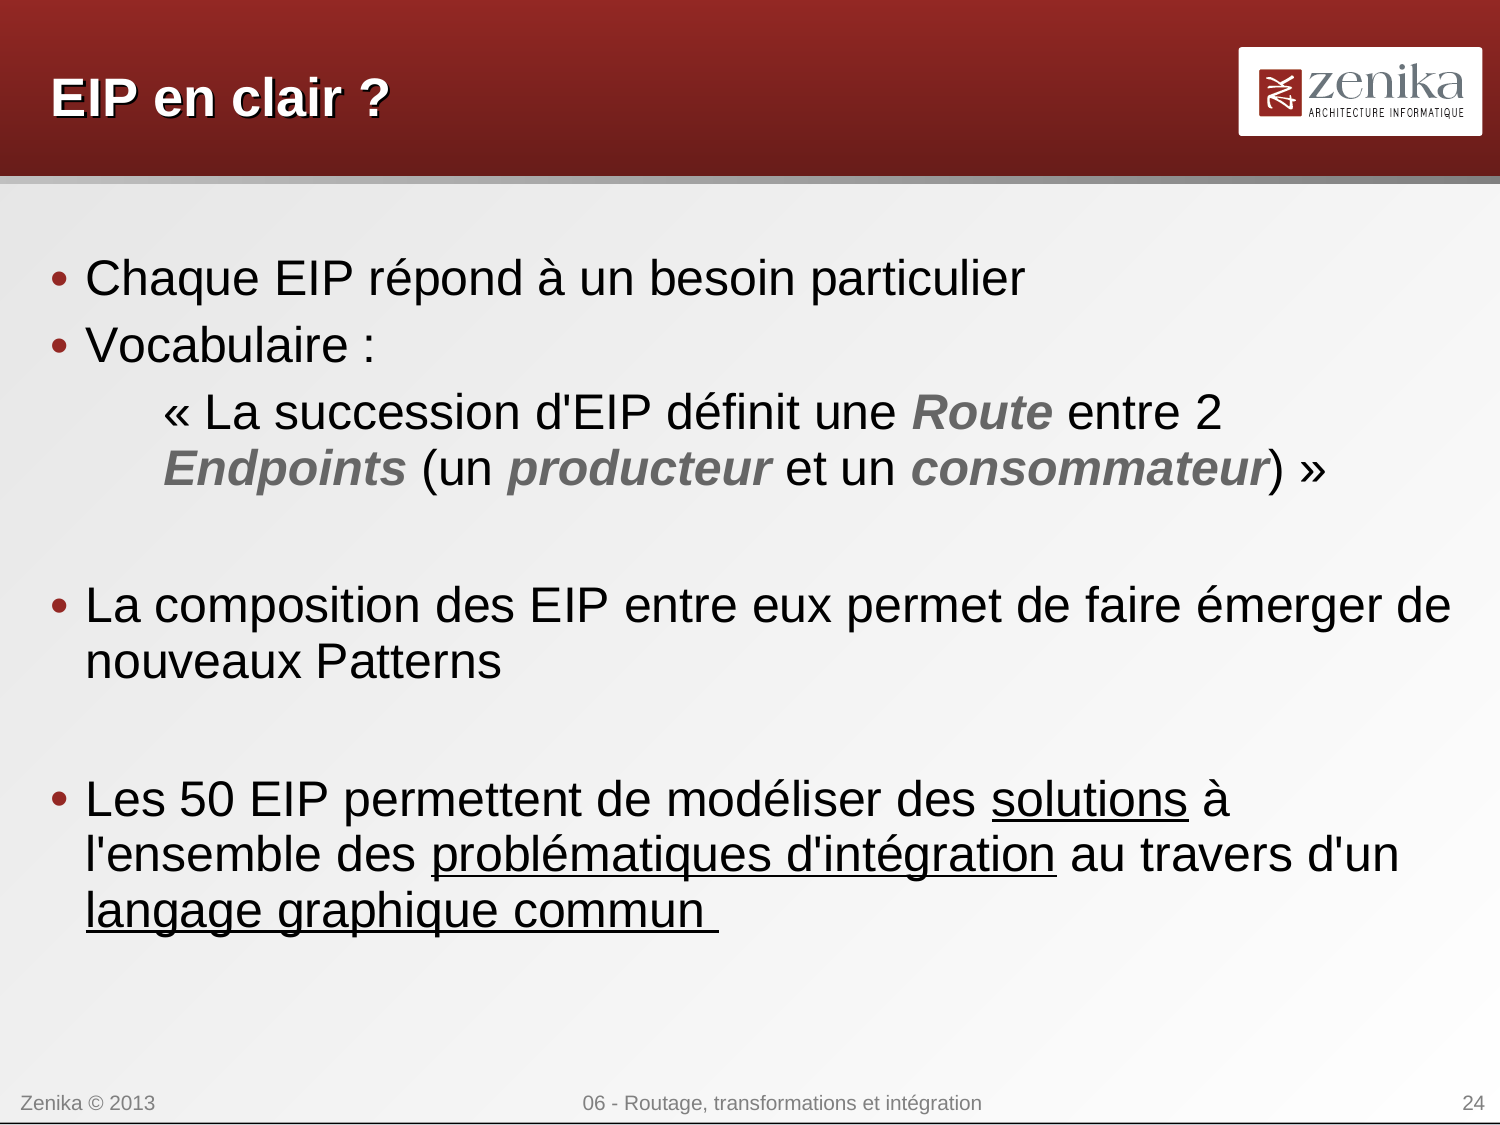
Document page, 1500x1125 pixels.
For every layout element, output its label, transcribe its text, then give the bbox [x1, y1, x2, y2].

picture [1257, 58, 1464, 125]
list Chaque EIP répond à un besoin particulier Vocabulaire : « La succession d'EIP définit une Route entre 2 Endpoints (un producteur et un consommateur) » La composition des EIP entre eux permet de faire émerger de nouveaux Patterns Les 50 EIP permettent de modéliser des solutions à l'ensemble des problématiques d'intégration au travers d'un langage graphique commun [50, 250, 1477, 1079]
title EIP en clair ? [50, 15, 1206, 180]
